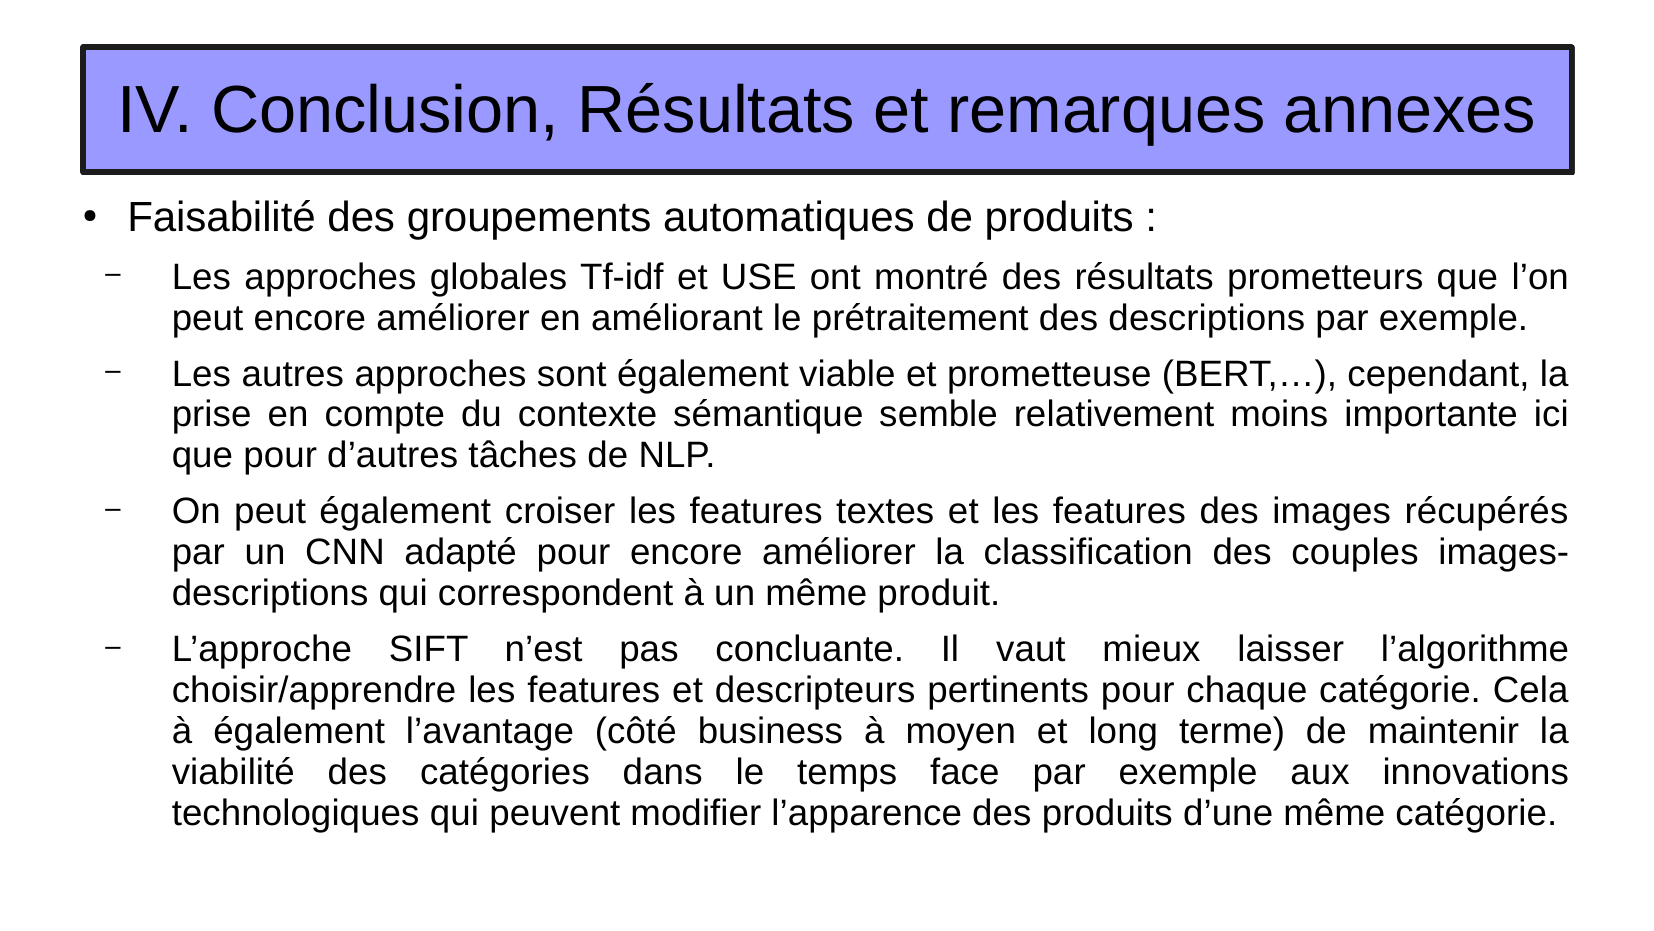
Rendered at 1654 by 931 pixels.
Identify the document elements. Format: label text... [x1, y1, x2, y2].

list Faisabilité des groupements automatiques de produits : Les approches globales Tf-idf et USE ont montré des résultats prometteurs que l’on peut encore améliorer en améliorant le prétraitement des descriptions par exemple. Les autres approches sont également viable et prometteuse (BERT,…), cependant, la prise en compte du contexte sémantique semble relativement moins importante ici que pour d’autres tâches de NLP. On peut également croiser les features textes et les features des images récupérés par un CNN adapté pour encore améliorer la classification des couples images-descriptions qui correspondent à un même produit. L’approche SIFT n’est pas concluante. Il vaut mieux laisser l’algorithme choisir/apprendre les features et descripteurs pertinents pour chaque catégorie. Cela à également l’avantage (côté business à moyen et long terme) de maintenir la viabilité des catégories dans le temps face par exemple aux innovations technologiques qui peuvent modifier l’apparence des produits d’une même catégorie. [82, 193, 1571, 886]
title IV. Conclusion, Résultats et remarques annexes [83, 47, 1572, 172]
